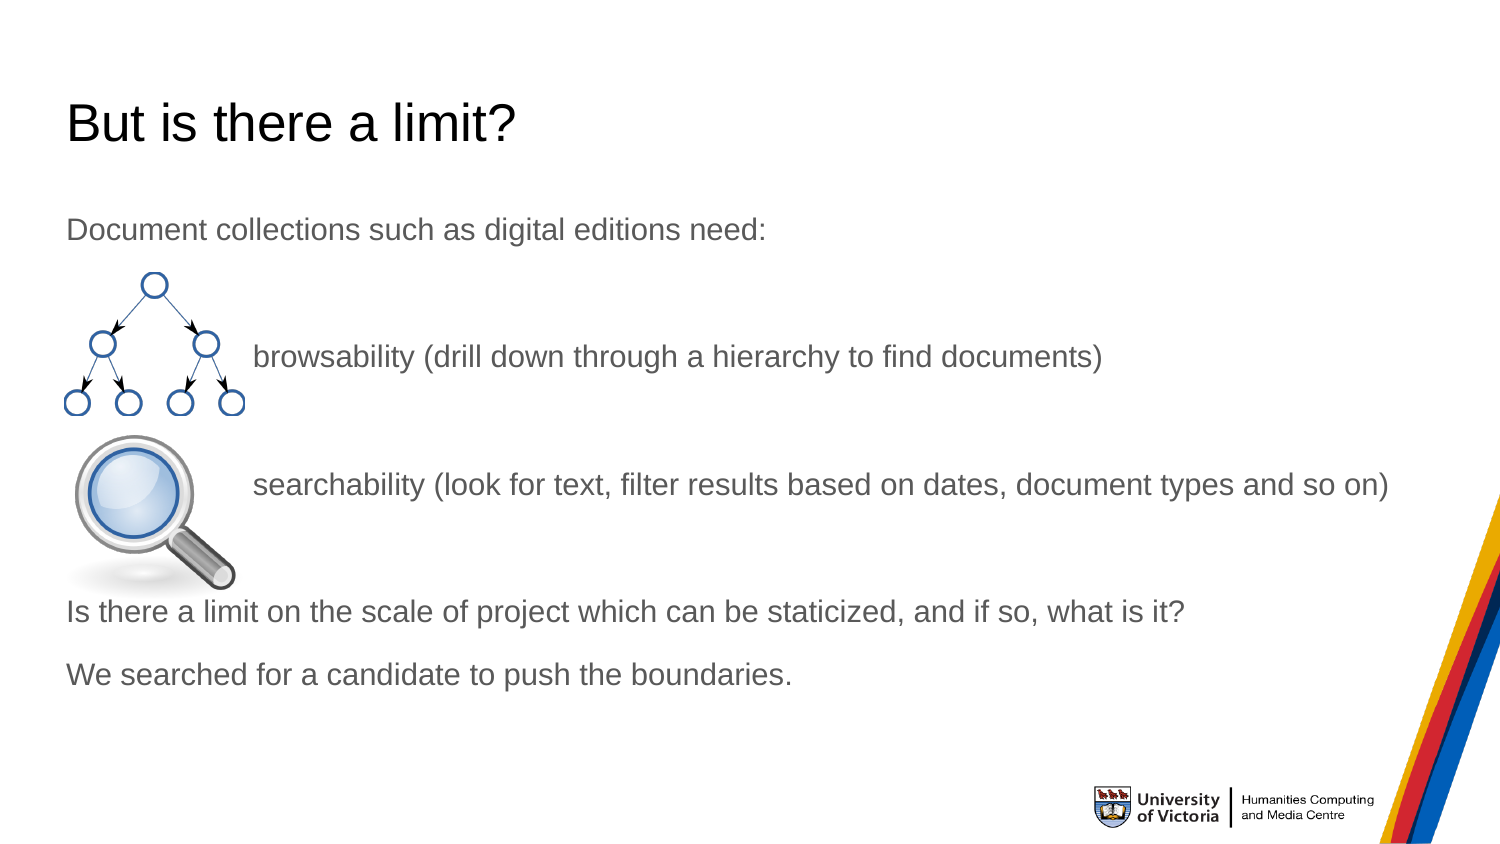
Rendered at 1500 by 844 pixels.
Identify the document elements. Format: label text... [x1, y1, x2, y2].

list Document collections such as digital editions need: browsability (drill down through a hierarchy to find documents) searchability (look for text, filter results based on dates, document types and so on) Is there a limit on the scale of project which can be staticized, and if so, what is it? We searched for a candidate to push the boundaries. [51, 189, 1425, 750]
picture [64, 435, 245, 600]
title But is there a limit? [51, 72, 1449, 167]
picture [64, 272, 245, 416]
picture [1094, 483, 1500, 844]
